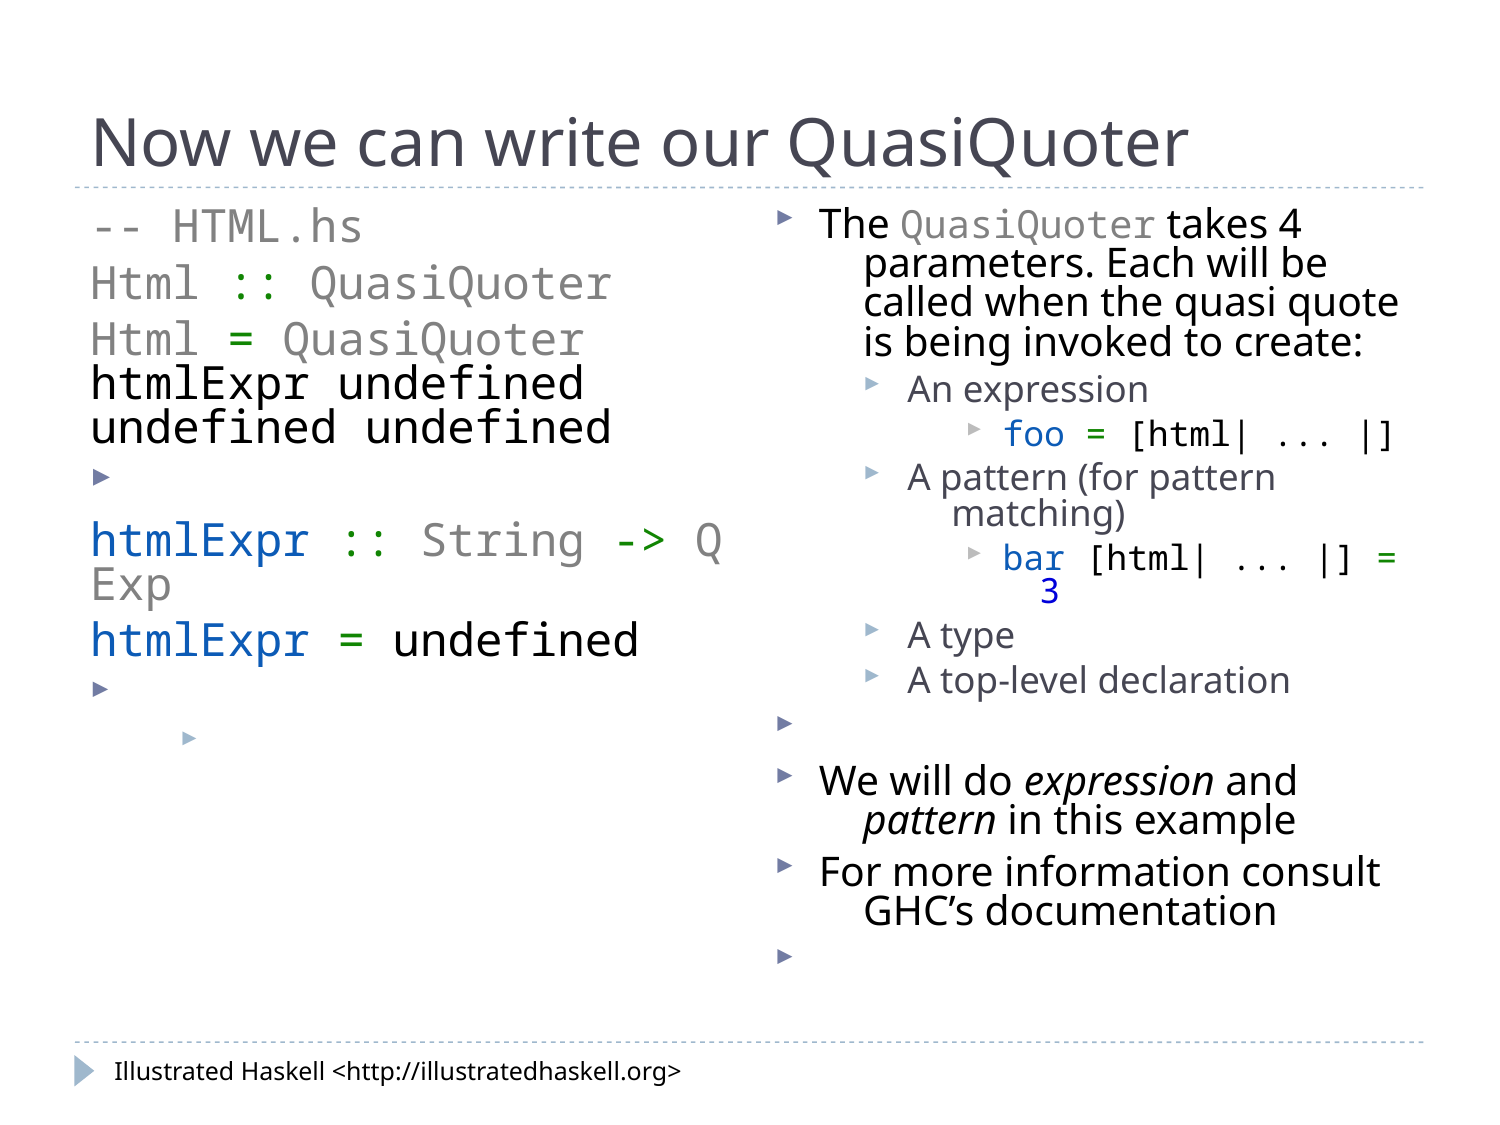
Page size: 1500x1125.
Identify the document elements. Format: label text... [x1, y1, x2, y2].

list The QuasiQuoter takes 4 parameters. Each will be called when the quasi quote is being invoked to create: An expression foo = [html| ... |] A pattern (for pattern matching) bar [html| ... |] = 3 A type A top-level declaration We will do expression and pattern in this example For more information consult GHC’s documentation [759, 199, 1423, 1010]
list -- HTML.hs Html :: QuasiQuoter Html = QuasiQuoter htmlExpr undefined undefined undefined htmlExpr :: String -> Q Exp htmlExpr = undefined [75, 200, 739, 1011]
title Now we can write our QuasiQuoter [75, 37, 1426, 188]
